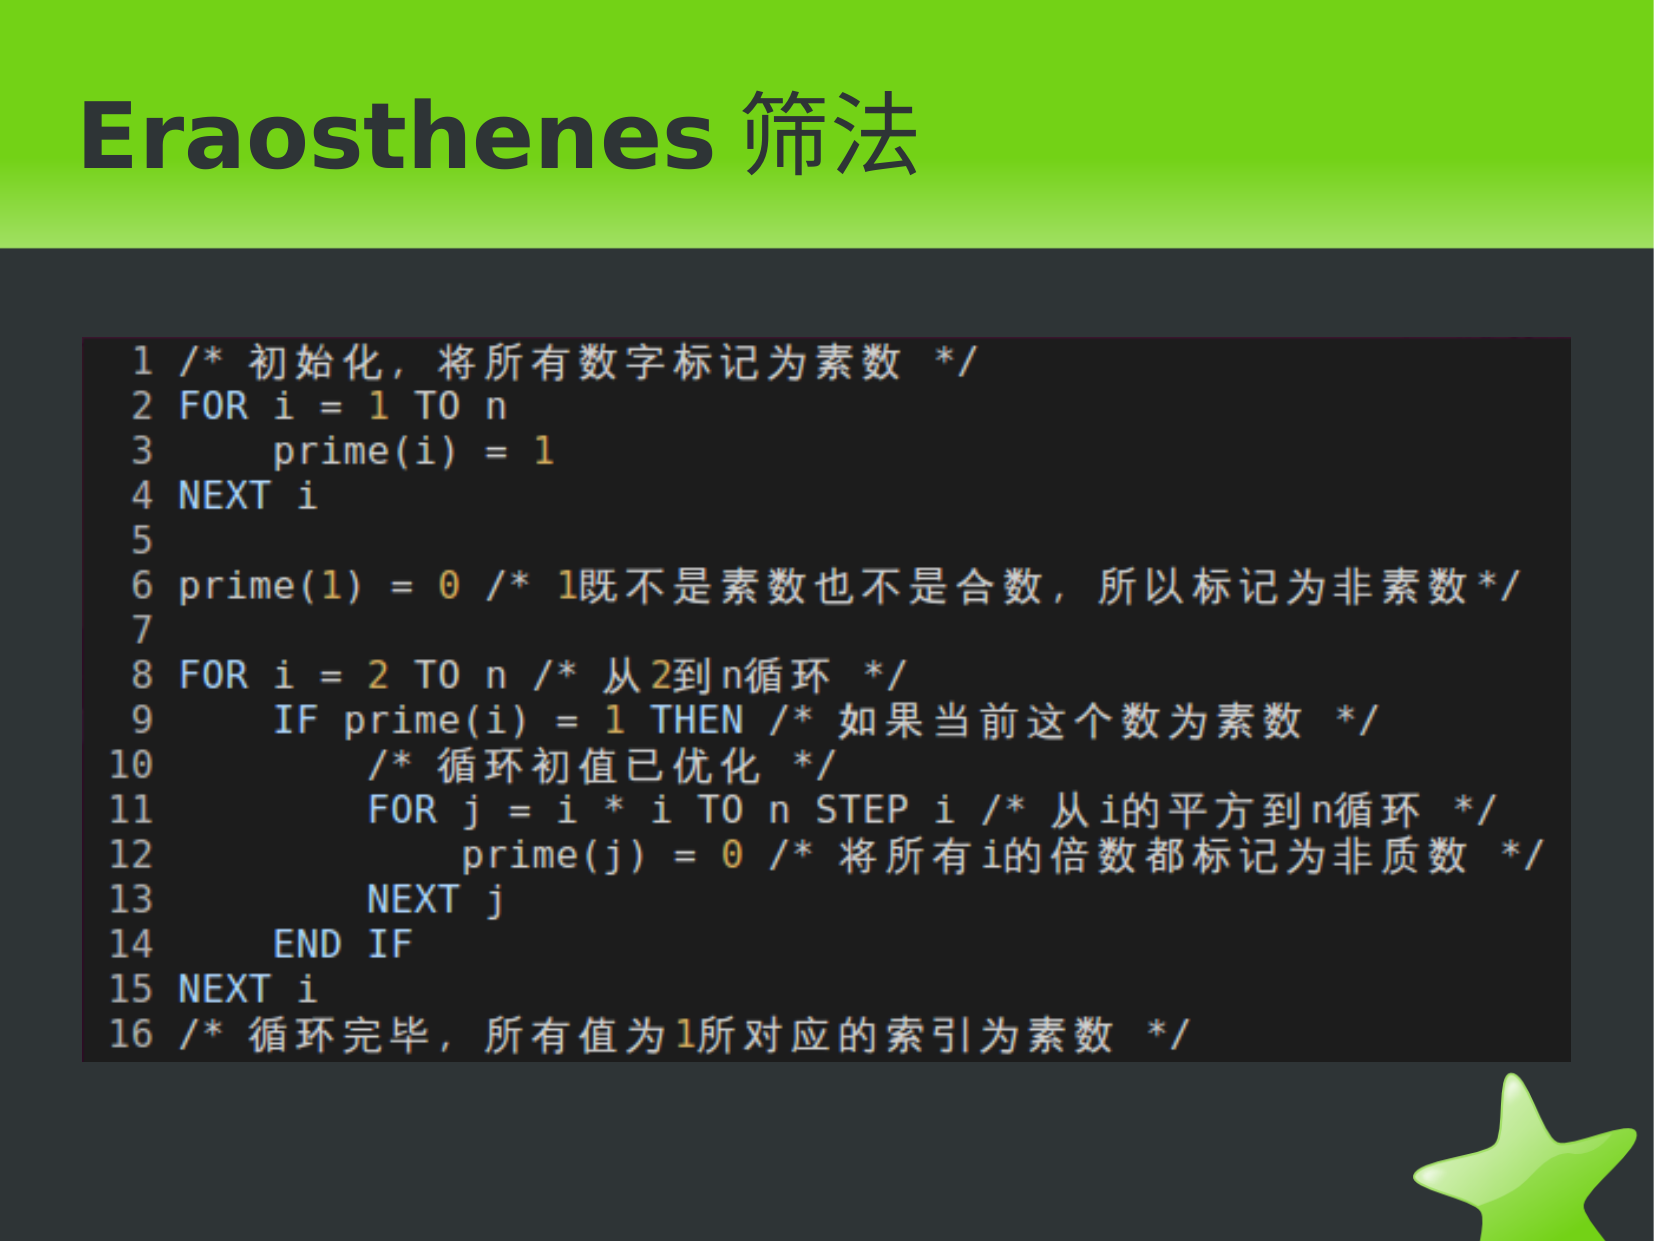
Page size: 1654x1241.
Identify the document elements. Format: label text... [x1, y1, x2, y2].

picture [0, 0, 1654, 1241]
title Eraosthenes筛法 [76, 29, 1565, 237]
